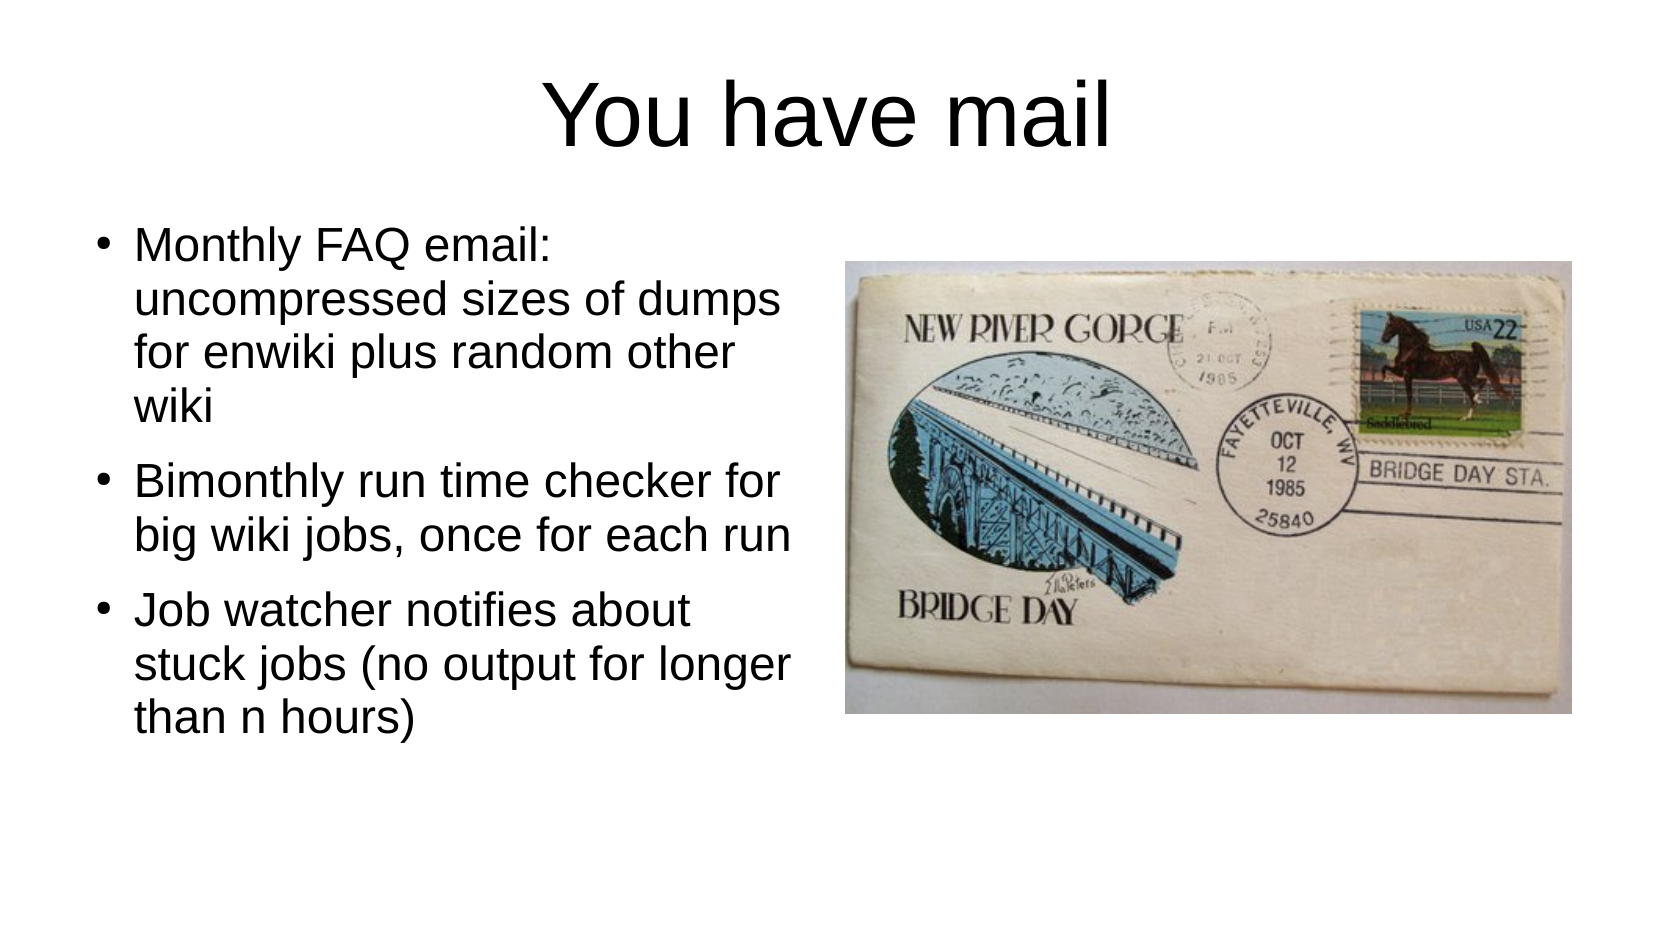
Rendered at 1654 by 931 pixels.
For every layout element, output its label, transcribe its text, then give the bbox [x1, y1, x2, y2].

picture [845, 261, 1572, 714]
title You have mail [82, 37, 1571, 193]
list Monthly FAQ email: uncompressed sizes of dumps for enwiki plus random other wiki Bimonthly run time checker for big wiki jobs, once for each run Job watcher notifies about stuck jobs (no output for longer than n hours) [82, 217, 809, 758]
